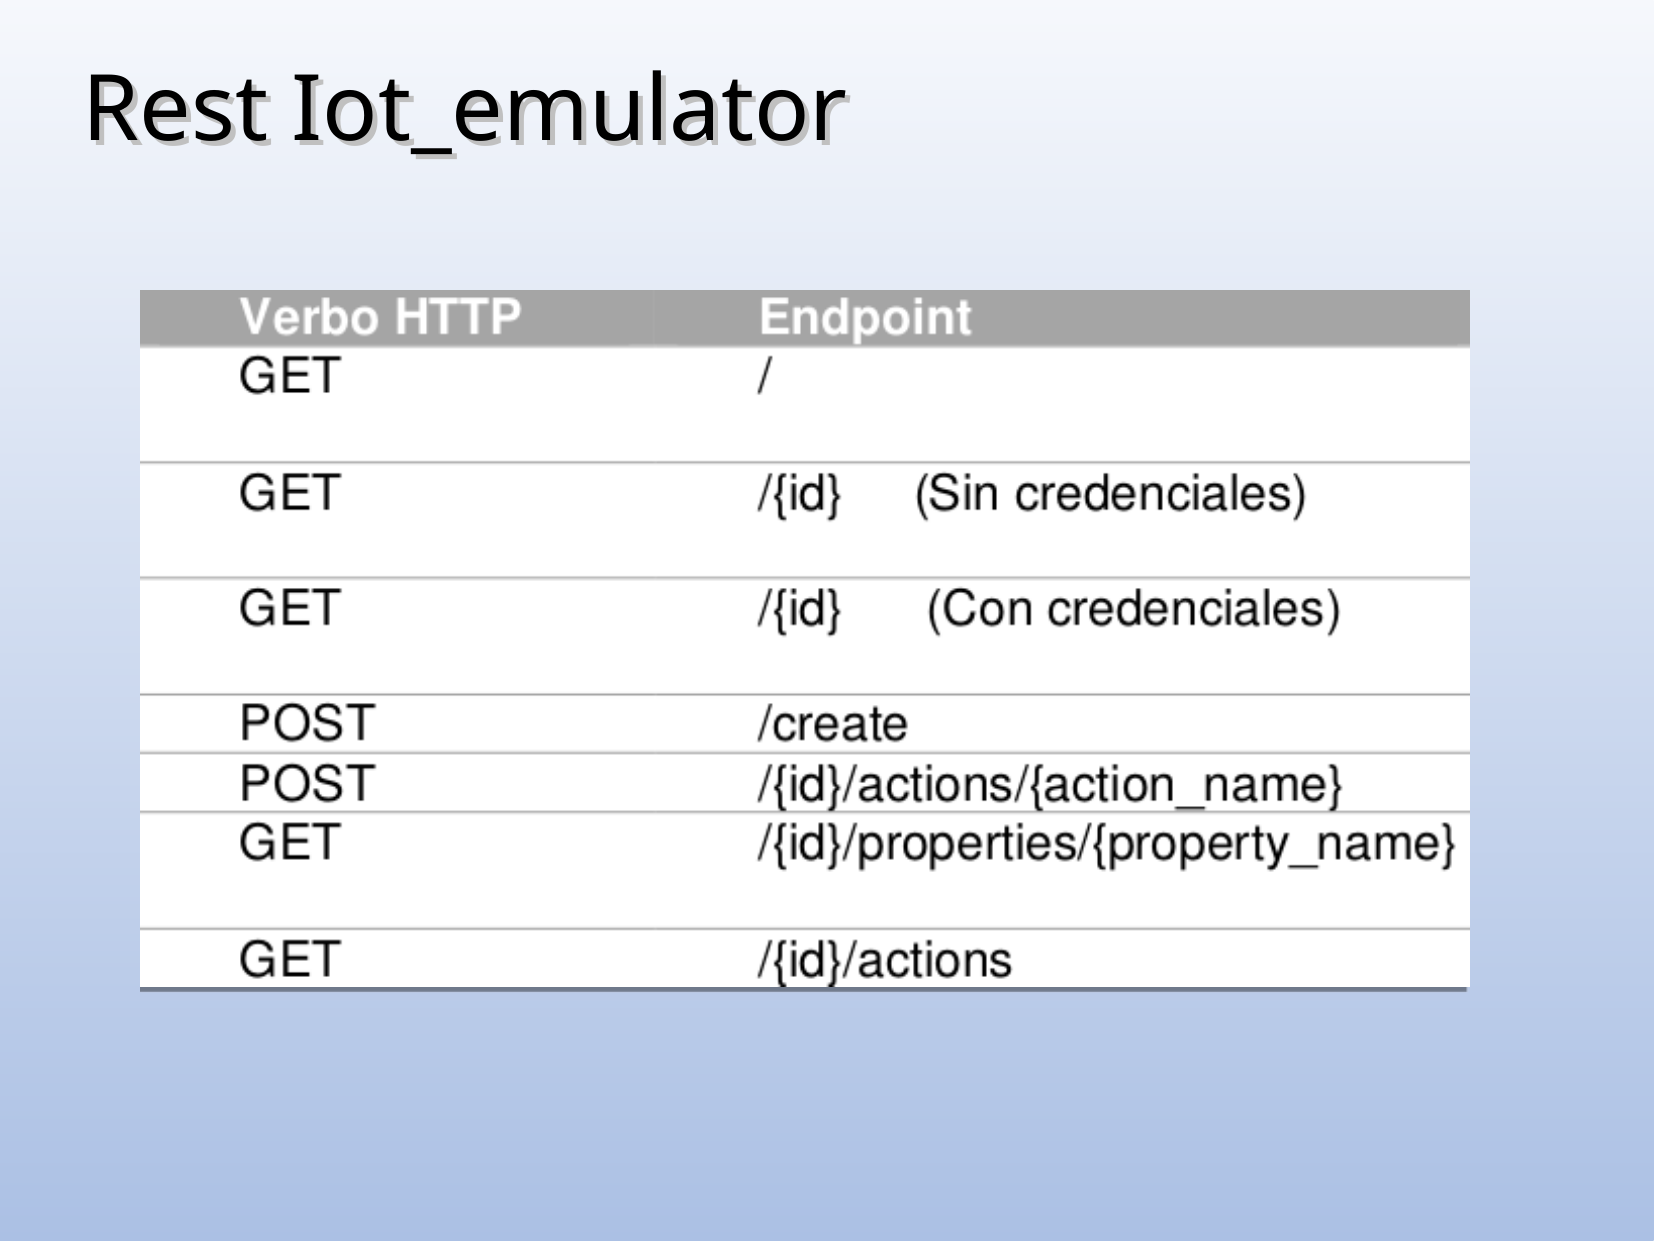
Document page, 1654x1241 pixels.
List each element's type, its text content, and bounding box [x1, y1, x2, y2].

title Rest Iot_emulator [82, 0, 1571, 208]
picture [140, 290, 1470, 987]
